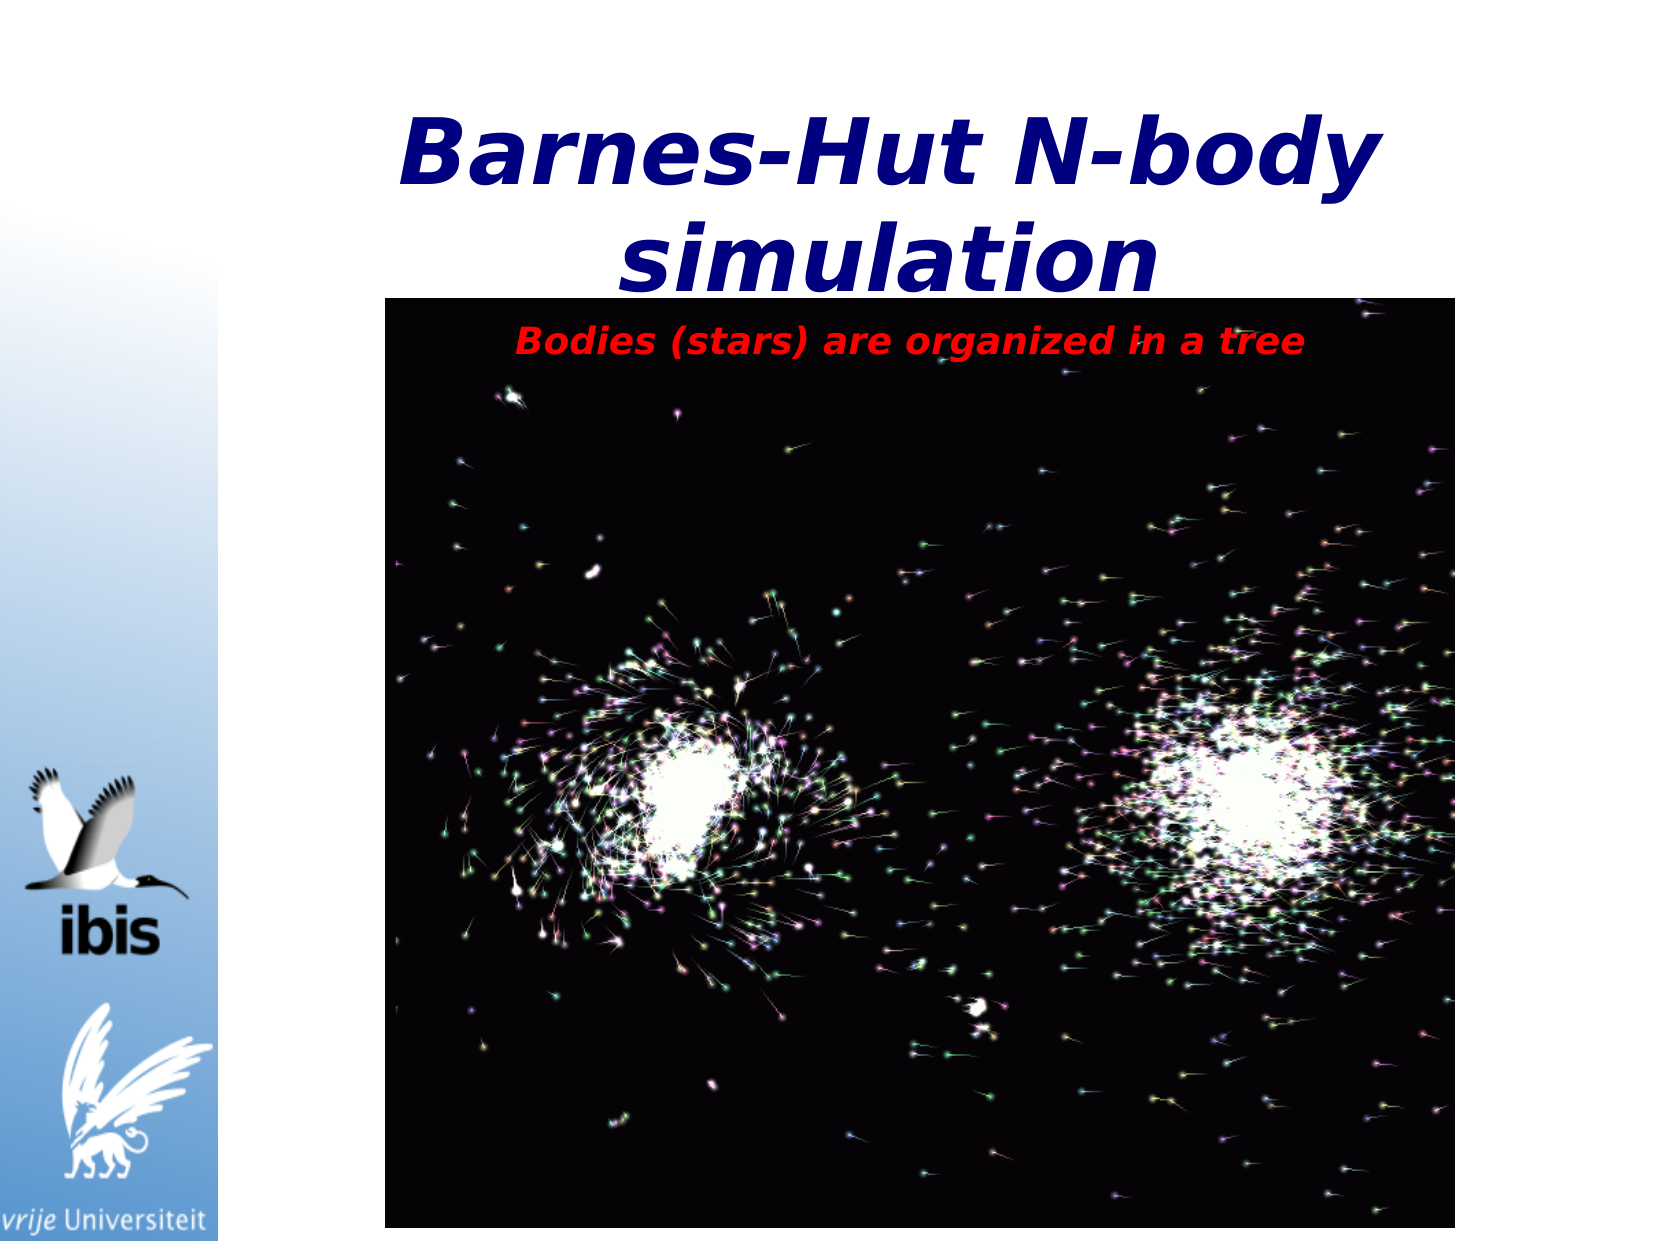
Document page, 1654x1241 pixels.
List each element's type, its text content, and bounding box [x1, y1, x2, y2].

picture [385, 446, 1455, 1228]
title Bodies (stars) are organized in a tree [268, 238, 1554, 446]
picture [0, 0, 218, 1241]
title Barnes-Hut N-body simulation [248, 99, 1534, 314]
